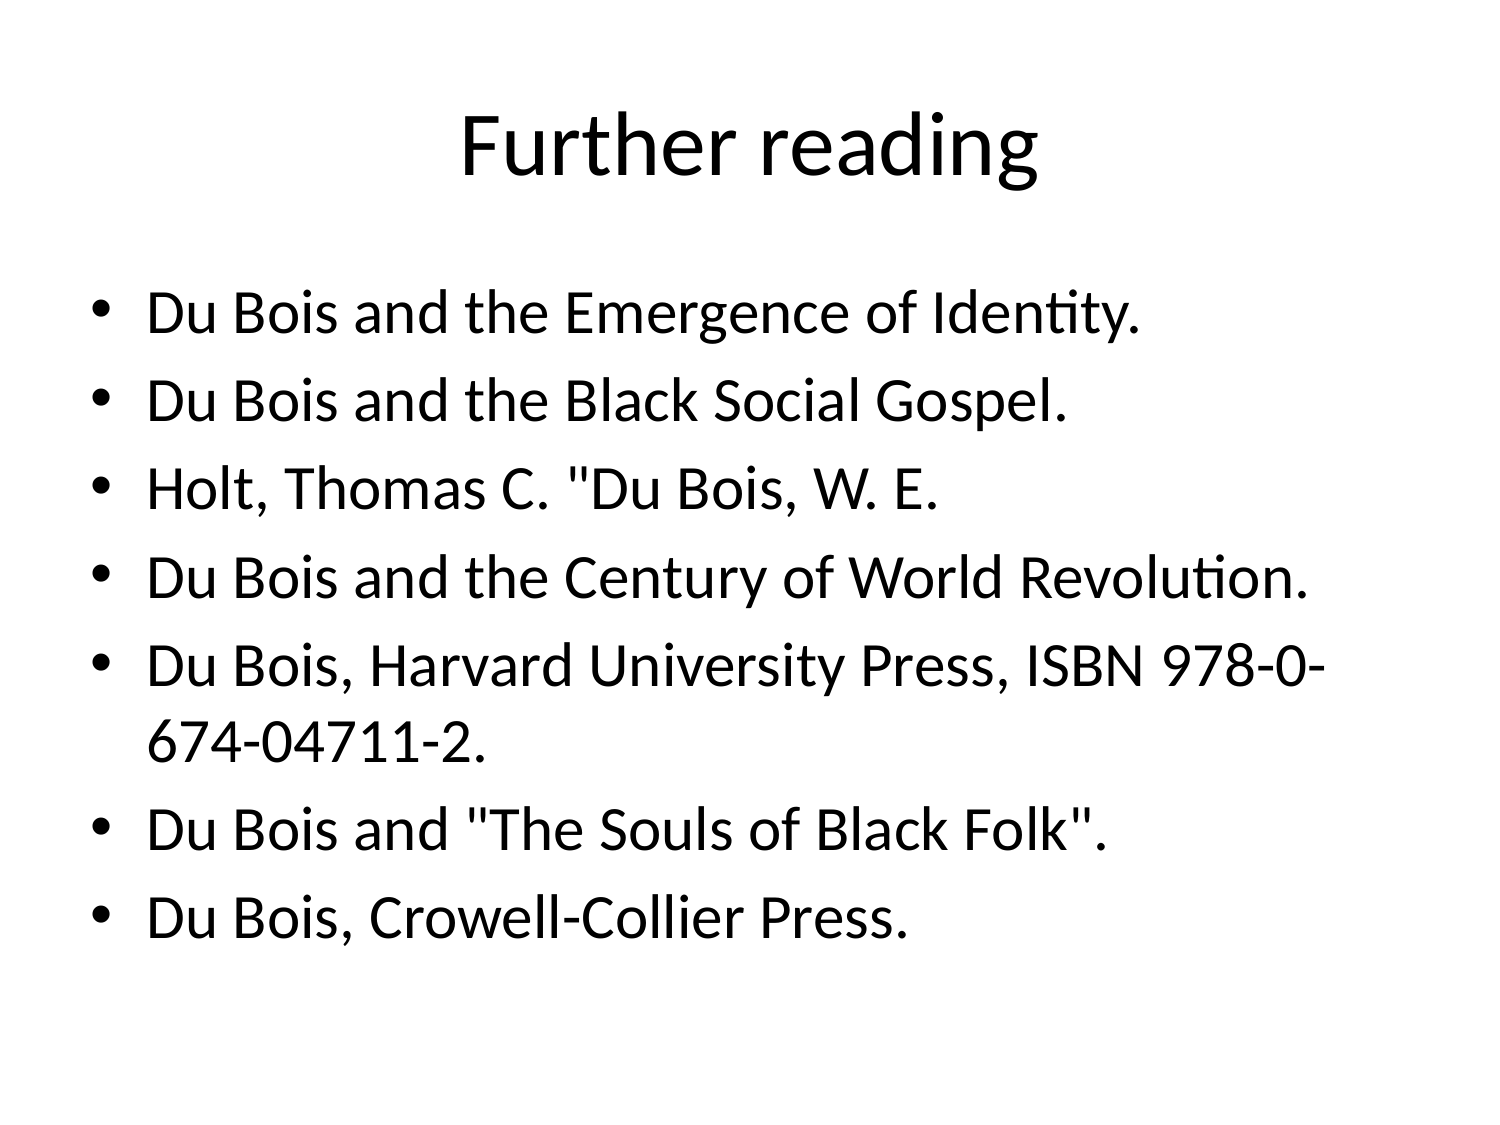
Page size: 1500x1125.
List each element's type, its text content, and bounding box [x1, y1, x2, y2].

list Du Bois and the Emergence of Identity. Du Bois and the Black Social Gospel. Holt, Thomas C. "Du Bois, W. E. Du Bois and the Century of World Revolution. Du Bois, Harvard University Press, ISBN 978-0-674-04711-2. Du Bois and "The Souls of Black Folk". Du Bois, Crowell-Collier Press. [75, 262, 1425, 1005]
title Further reading [75, 45, 1425, 233]
